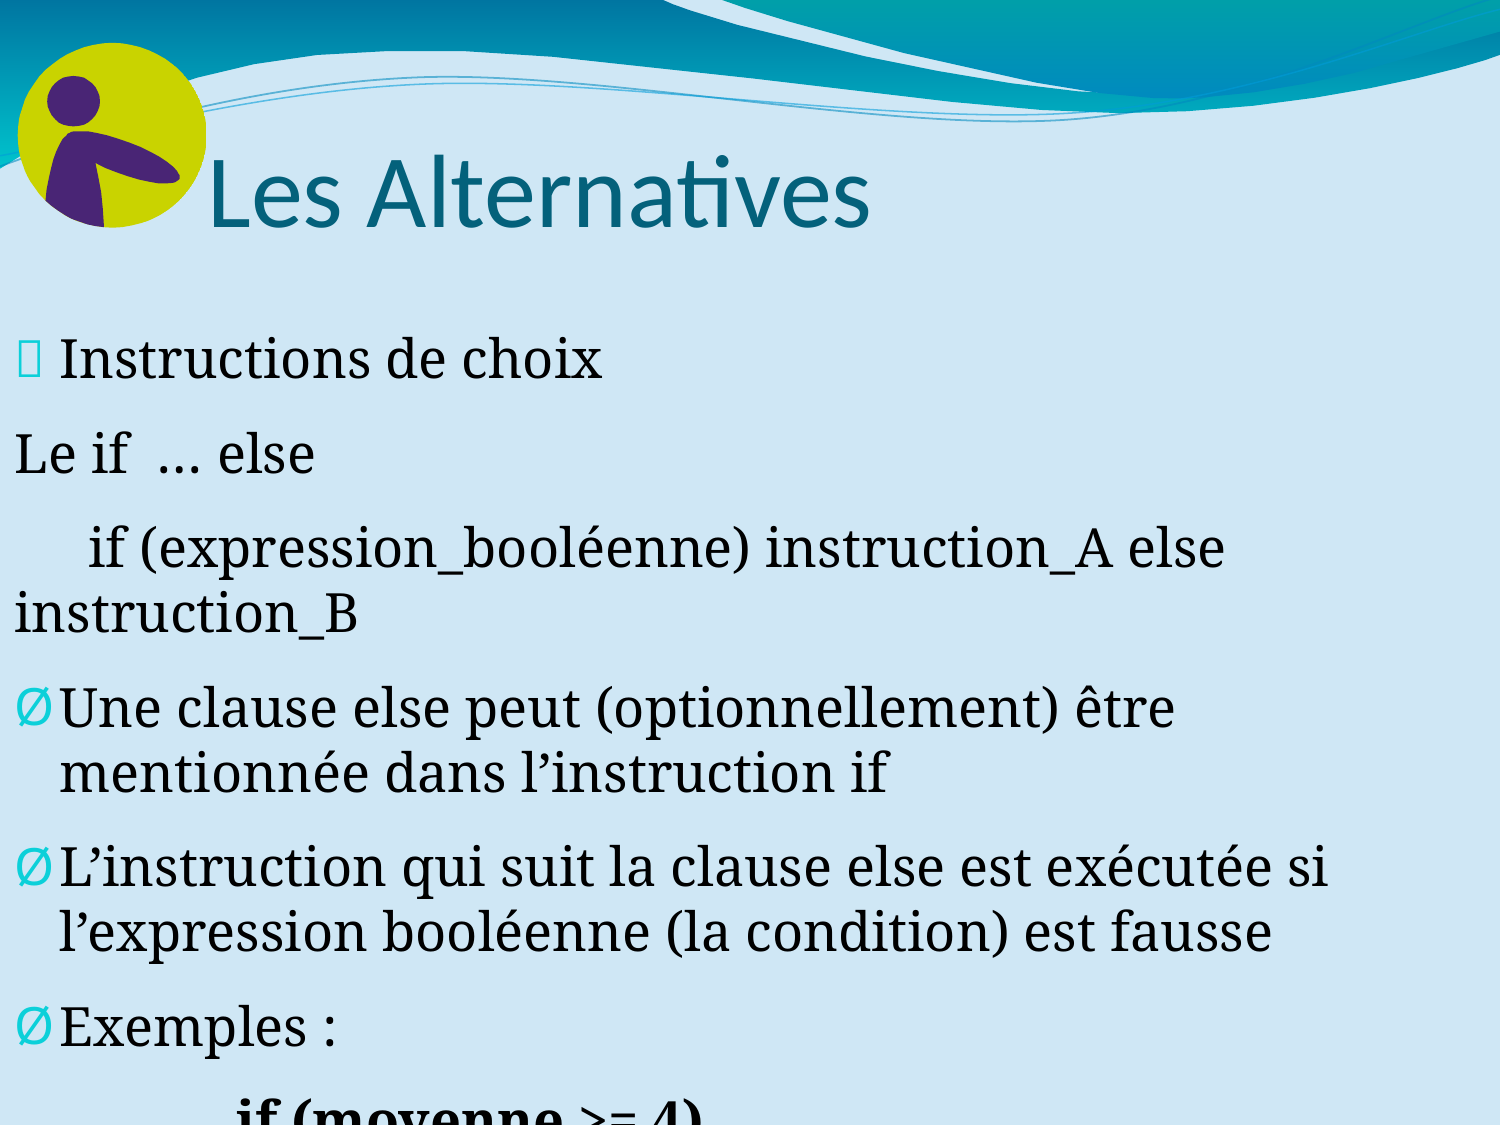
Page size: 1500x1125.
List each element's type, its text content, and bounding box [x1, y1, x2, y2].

list Instructions de choix Le if … else if (expression_booléenne) instruction_A else instruction_B Une clause else peut (optionnellement) être mentionnée dans l’instruction if L’instruction qui suit la clause else est exécutée si l’expression booléenne (la condition) est fausse Exemples : if (moyenne >= 4) System.out.println("Promu"); else { System.out.println("Non-promu"); repeter = true; } [0, 317, 1454, 1125]
title Les Alternatives [75, 115, 1425, 303]
